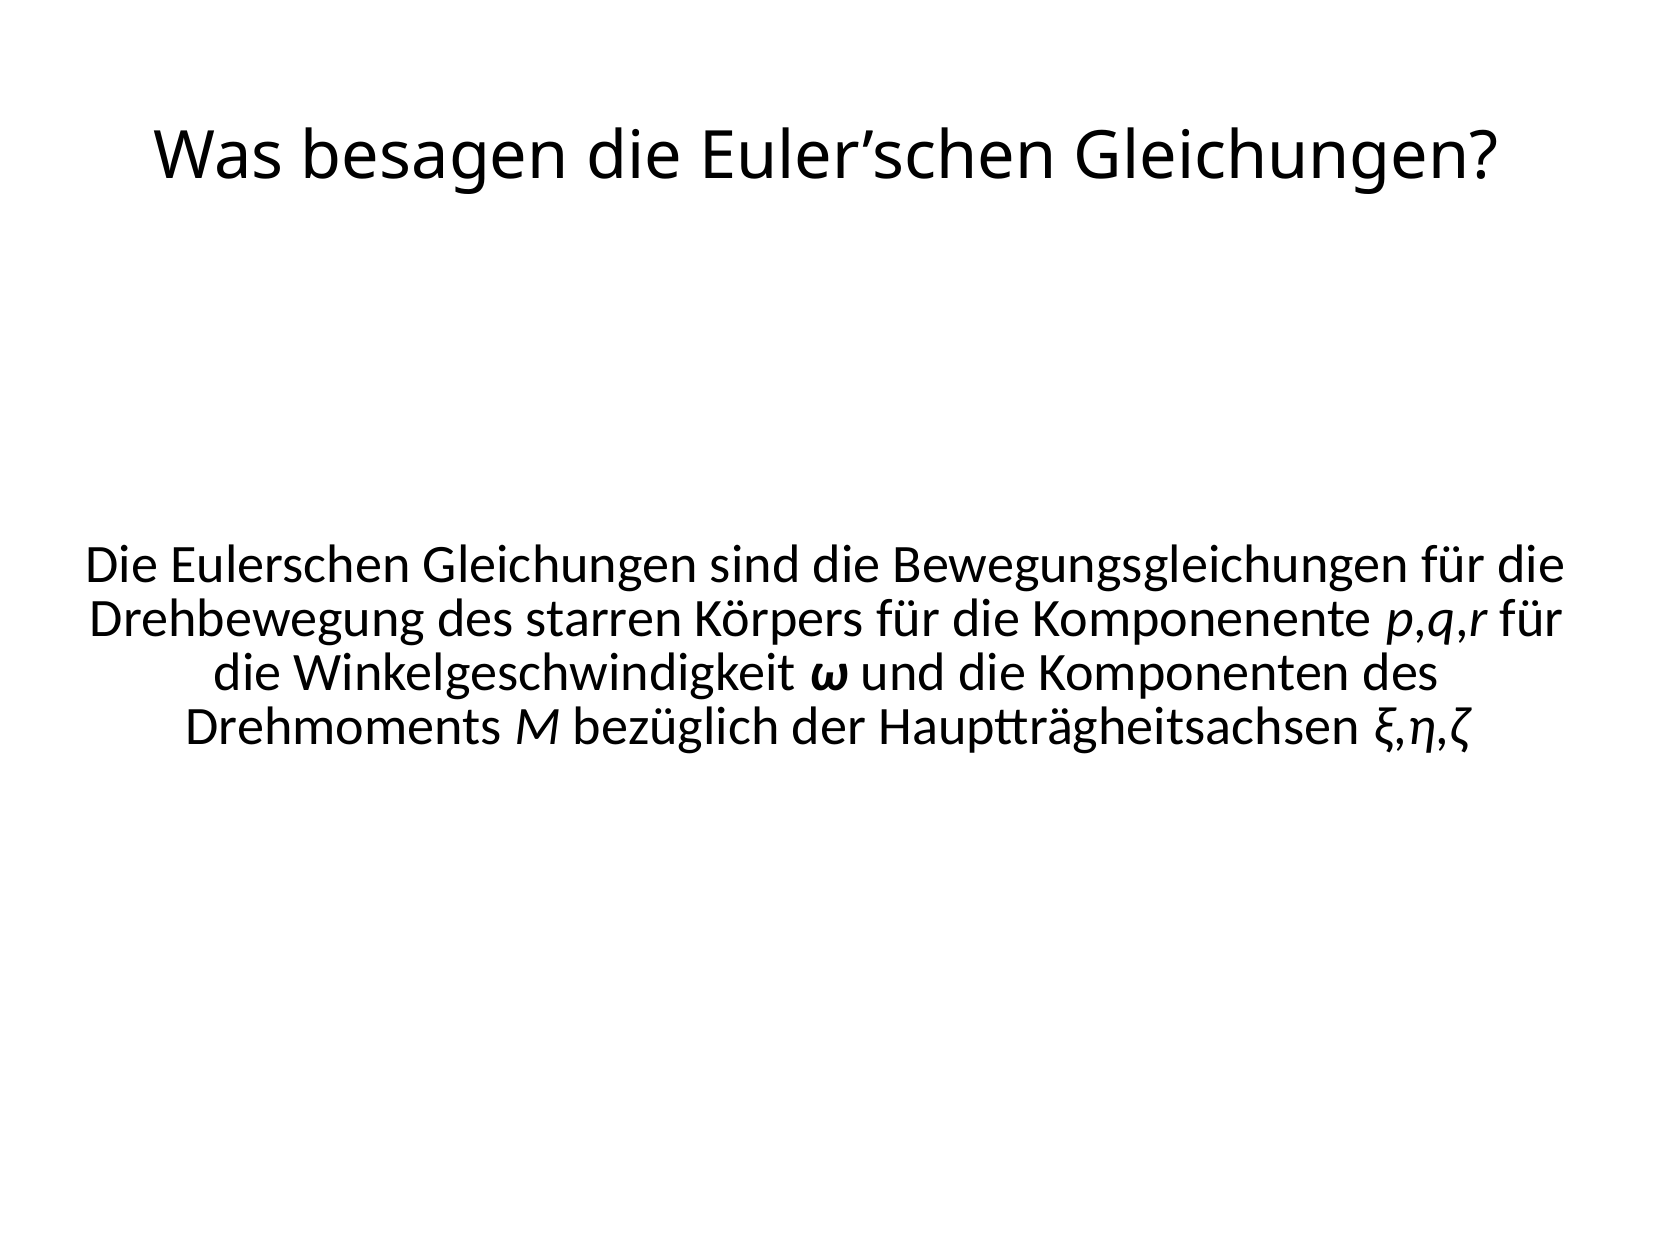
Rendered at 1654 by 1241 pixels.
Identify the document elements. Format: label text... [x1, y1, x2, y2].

subtitle Die Eulerschen Gleichungen sind die Bewegungsgleichungen für die Drehbewegung des starren Körpers für die Komponenente p,q,r für die Winkelgeschwindigkeit ω und die Komponenten des Drehmoments M bezüglich der Hauptträgheitsachsen ξ,η,ζ [82, 290, 1571, 1010]
title Was besagen die Euler’schen Gleichungen? [82, 49, 1571, 257]
